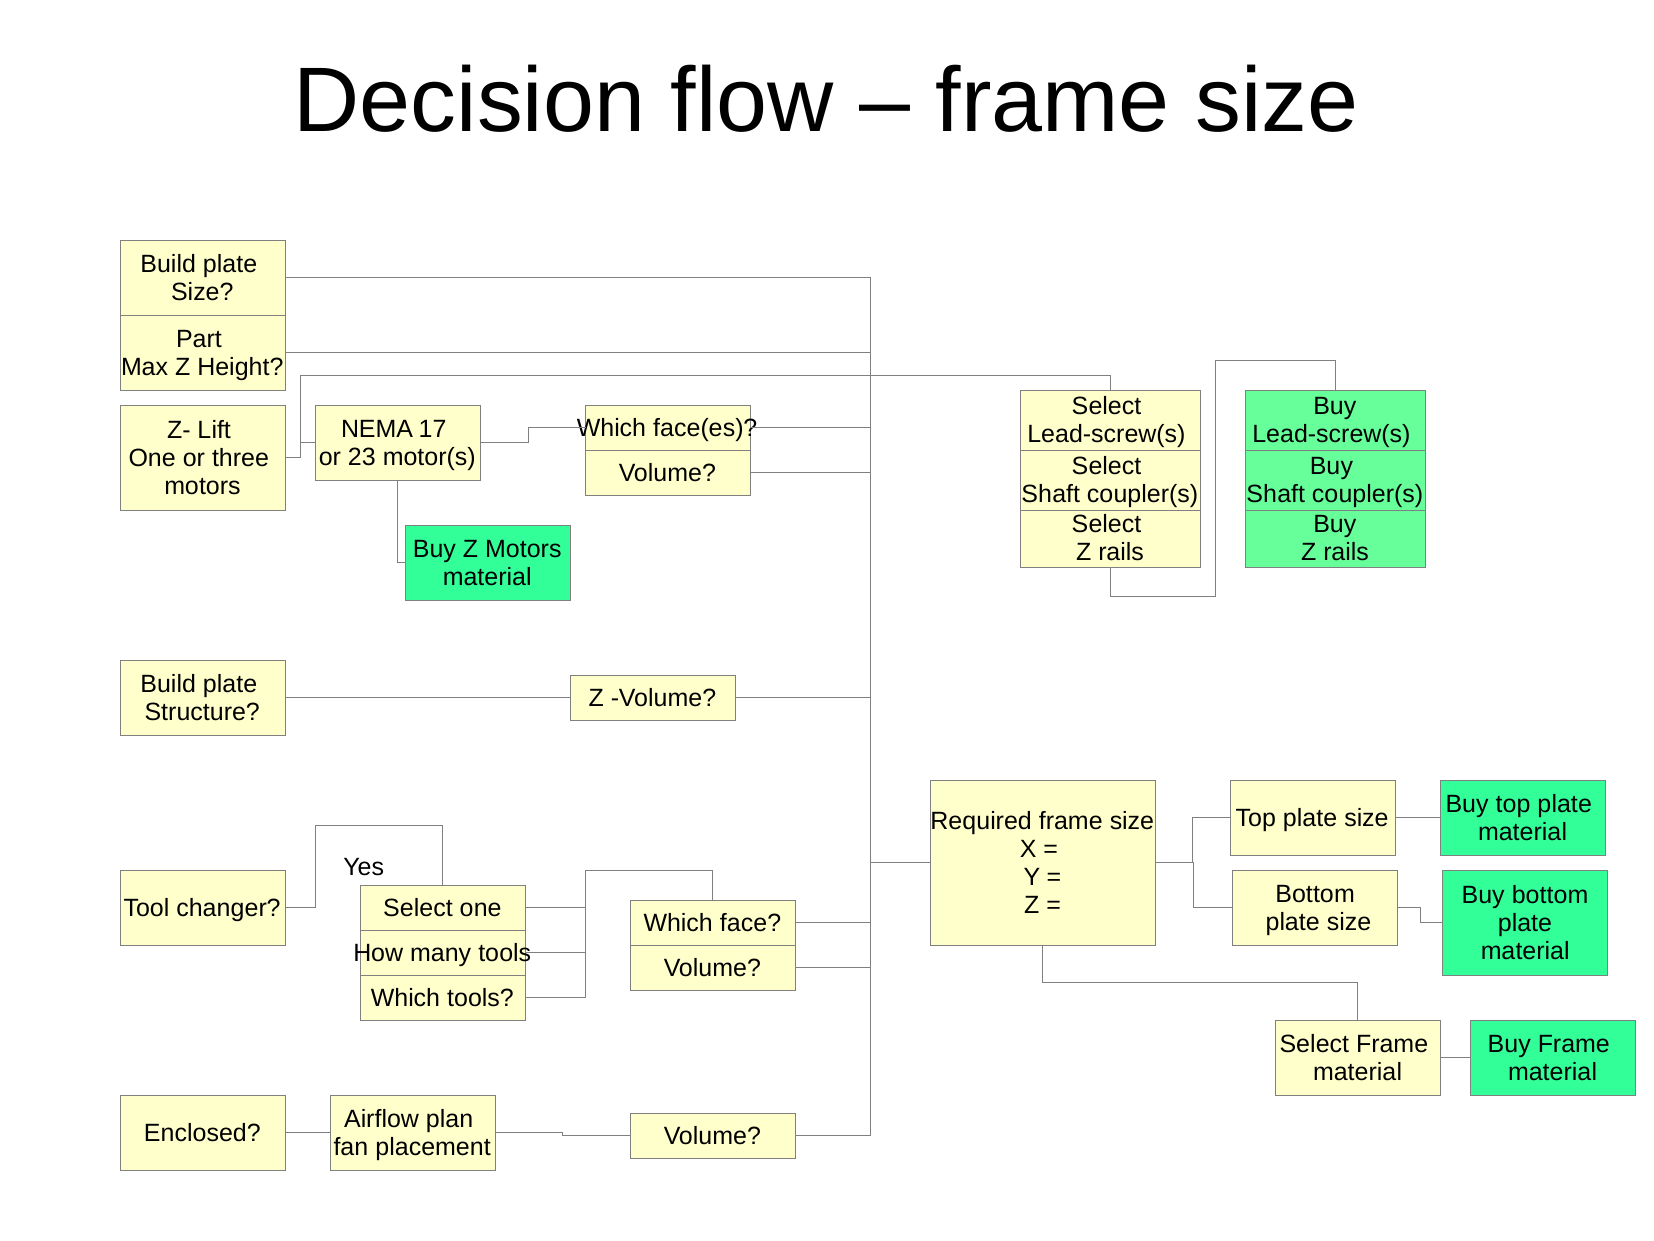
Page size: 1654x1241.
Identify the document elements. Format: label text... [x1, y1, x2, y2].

text_box Airflow plan fan placement [330, 1095, 496, 1171]
text_box Select Shaft coupler(s) [1020, 450, 1201, 511]
text_box Which tools? [360, 975, 526, 1021]
text_box Z -Volume? [570, 675, 736, 721]
text_box Which face? [630, 900, 796, 945]
text_box Buy Frame material [1470, 1020, 1636, 1096]
text_box How many tools [360, 930, 526, 975]
text_box NEMA 17 or 23 motor(s) [315, 405, 481, 481]
text_box Volume? [630, 1113, 796, 1159]
text_box Select Lead-screw(s) [1020, 390, 1201, 450]
text_box Select Z rails [1020, 511, 1201, 568]
text_box Volume? [585, 450, 751, 496]
text_box Buy Shaft coupler(s) [1245, 450, 1426, 511]
text_box Top plate size [1230, 780, 1396, 856]
text_box Build plate Structure? [120, 660, 286, 736]
text_box Buy Lead-screw(s) [1245, 390, 1426, 450]
text_box Z- Lift One or three motors [120, 405, 286, 511]
text_box Build plate Size? [120, 240, 286, 315]
text_box Part Max Z Height? [120, 315, 286, 391]
text_box Buy bottom plate material [1442, 870, 1608, 976]
text_box Select Frame material [1275, 1020, 1441, 1096]
text_box Required frame size X = Y = Z = [930, 780, 1156, 946]
text_box Volume? [630, 945, 796, 991]
text_box Select one [360, 885, 526, 930]
text_box Buy top plate material [1440, 780, 1606, 856]
text_box Buy Z rails [1245, 511, 1426, 568]
title Decision flow – frame size [82, 48, 1571, 152]
text_box Buy Z Motors material [405, 525, 571, 601]
text_box Enclosed? [120, 1095, 286, 1171]
text_box Tool changer? [120, 870, 286, 946]
text_box Which face(es)? [585, 405, 751, 450]
text_box Bottom plate size [1232, 870, 1398, 946]
